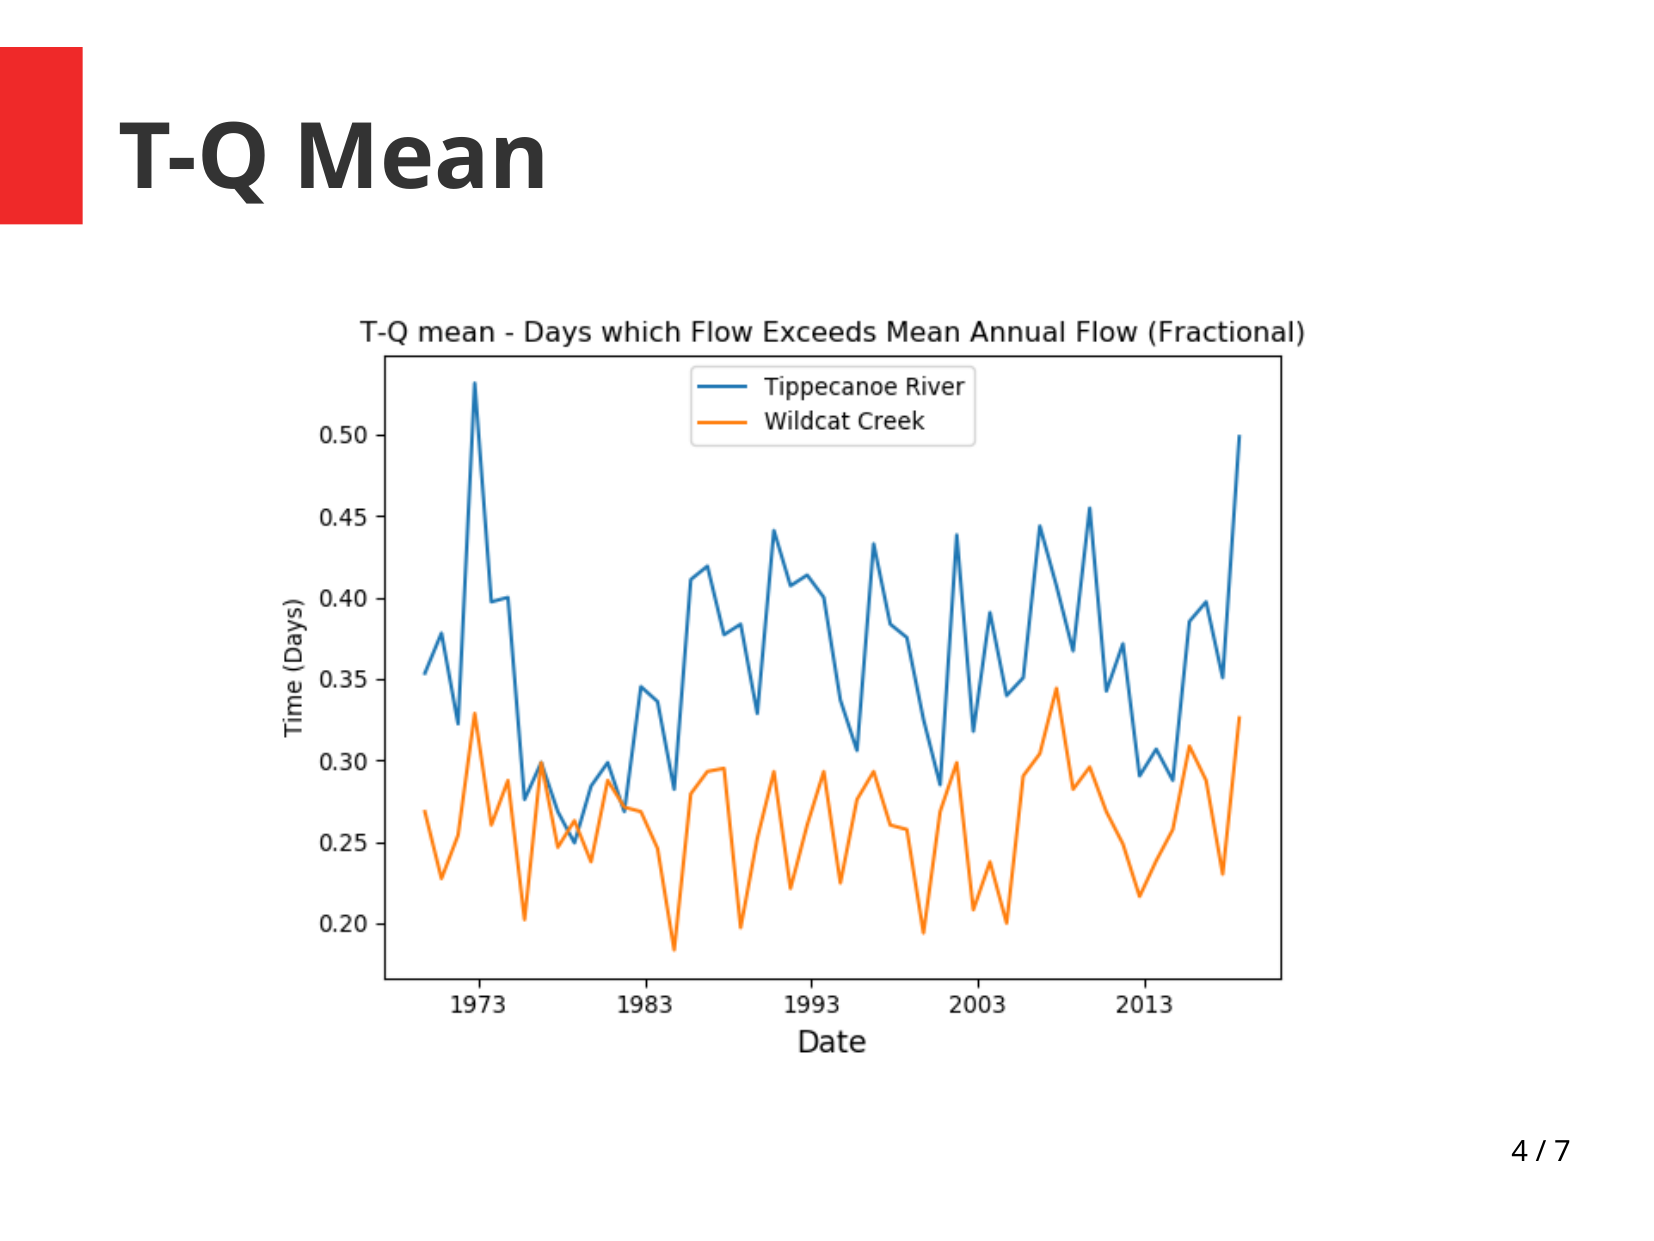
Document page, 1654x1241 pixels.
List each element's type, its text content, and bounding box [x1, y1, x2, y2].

title T-Q Mean [118, 49, 1571, 257]
picture [240, 256, 1396, 1082]
